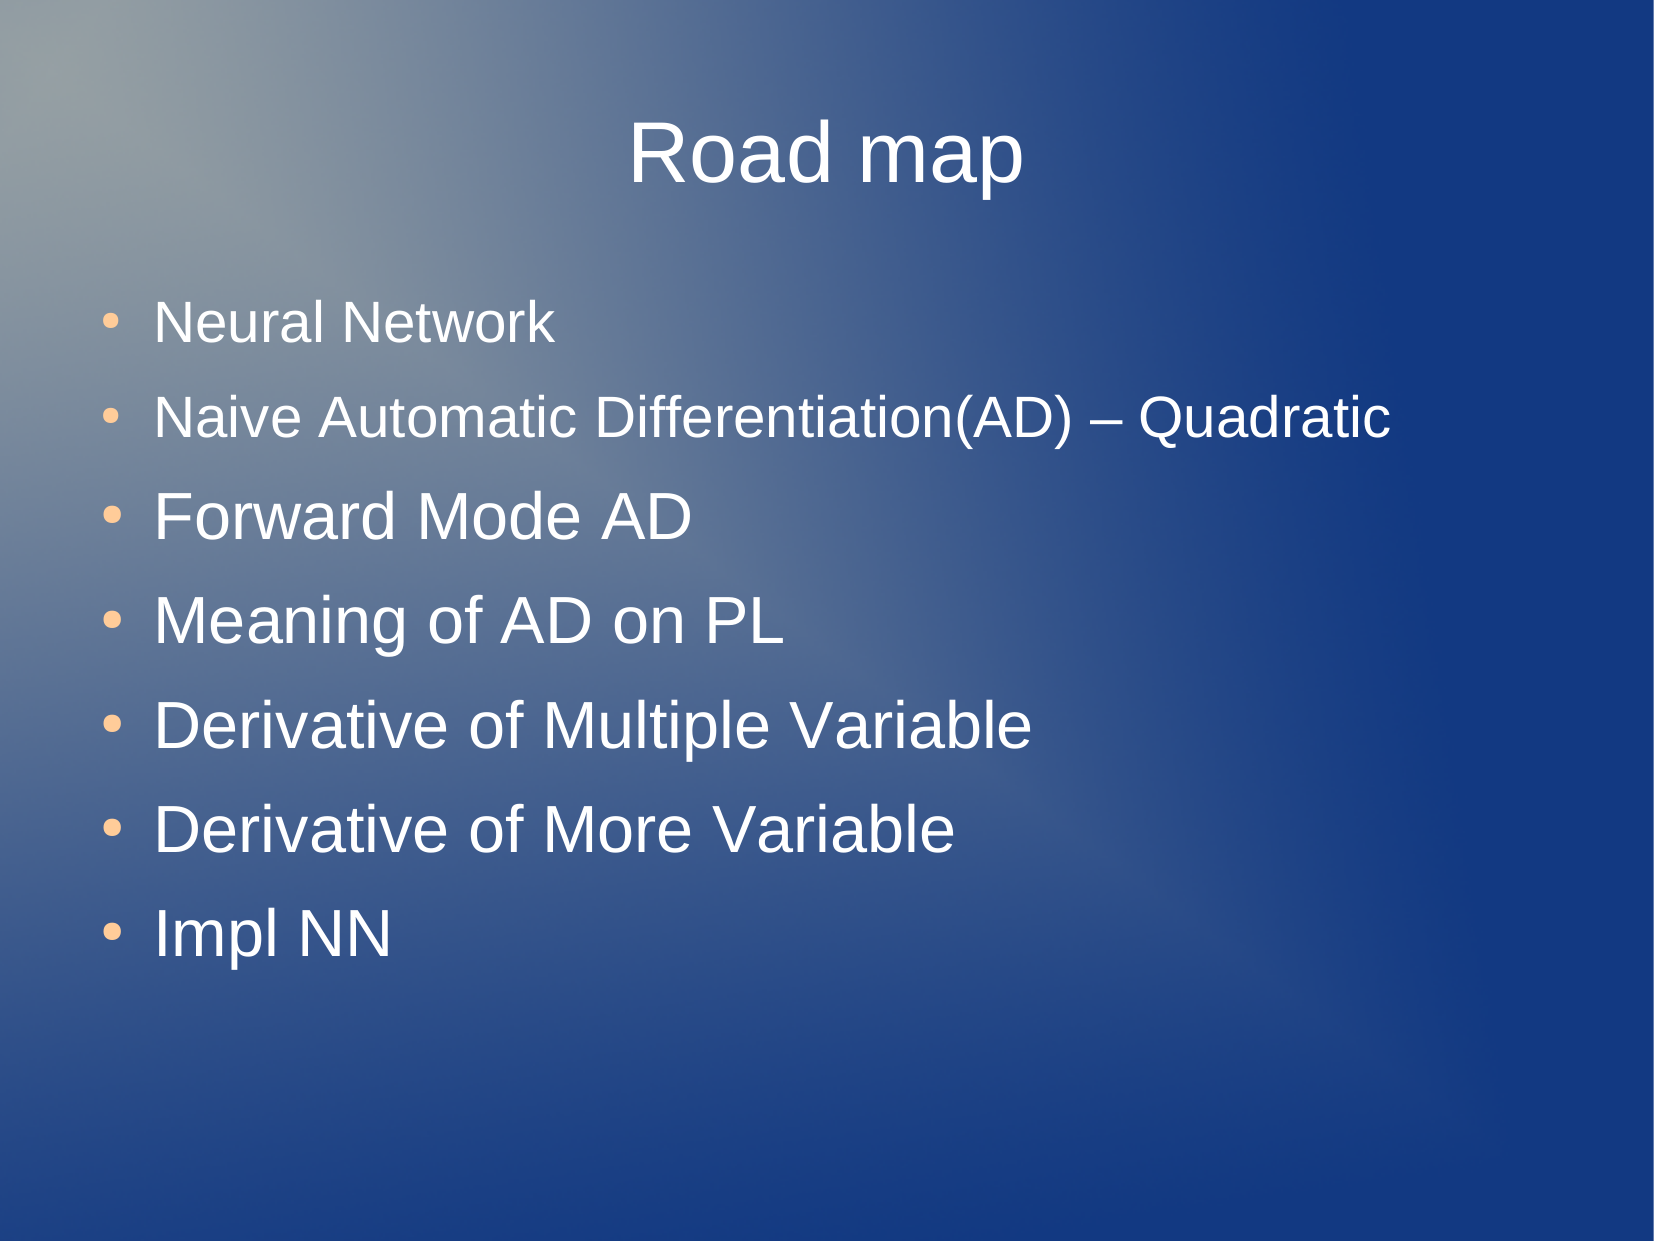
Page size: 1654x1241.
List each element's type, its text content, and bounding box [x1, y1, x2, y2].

picture [0, 0, 1654, 1241]
list Neural Network Naive Automatic Differentiation(AD) – Quadratic Forward Mode AD Meaning of AD on PL Derivative of Multiple Variable Derivative of More Variable Impl NN [82, 290, 1571, 1109]
title Road map [82, 49, 1571, 257]
